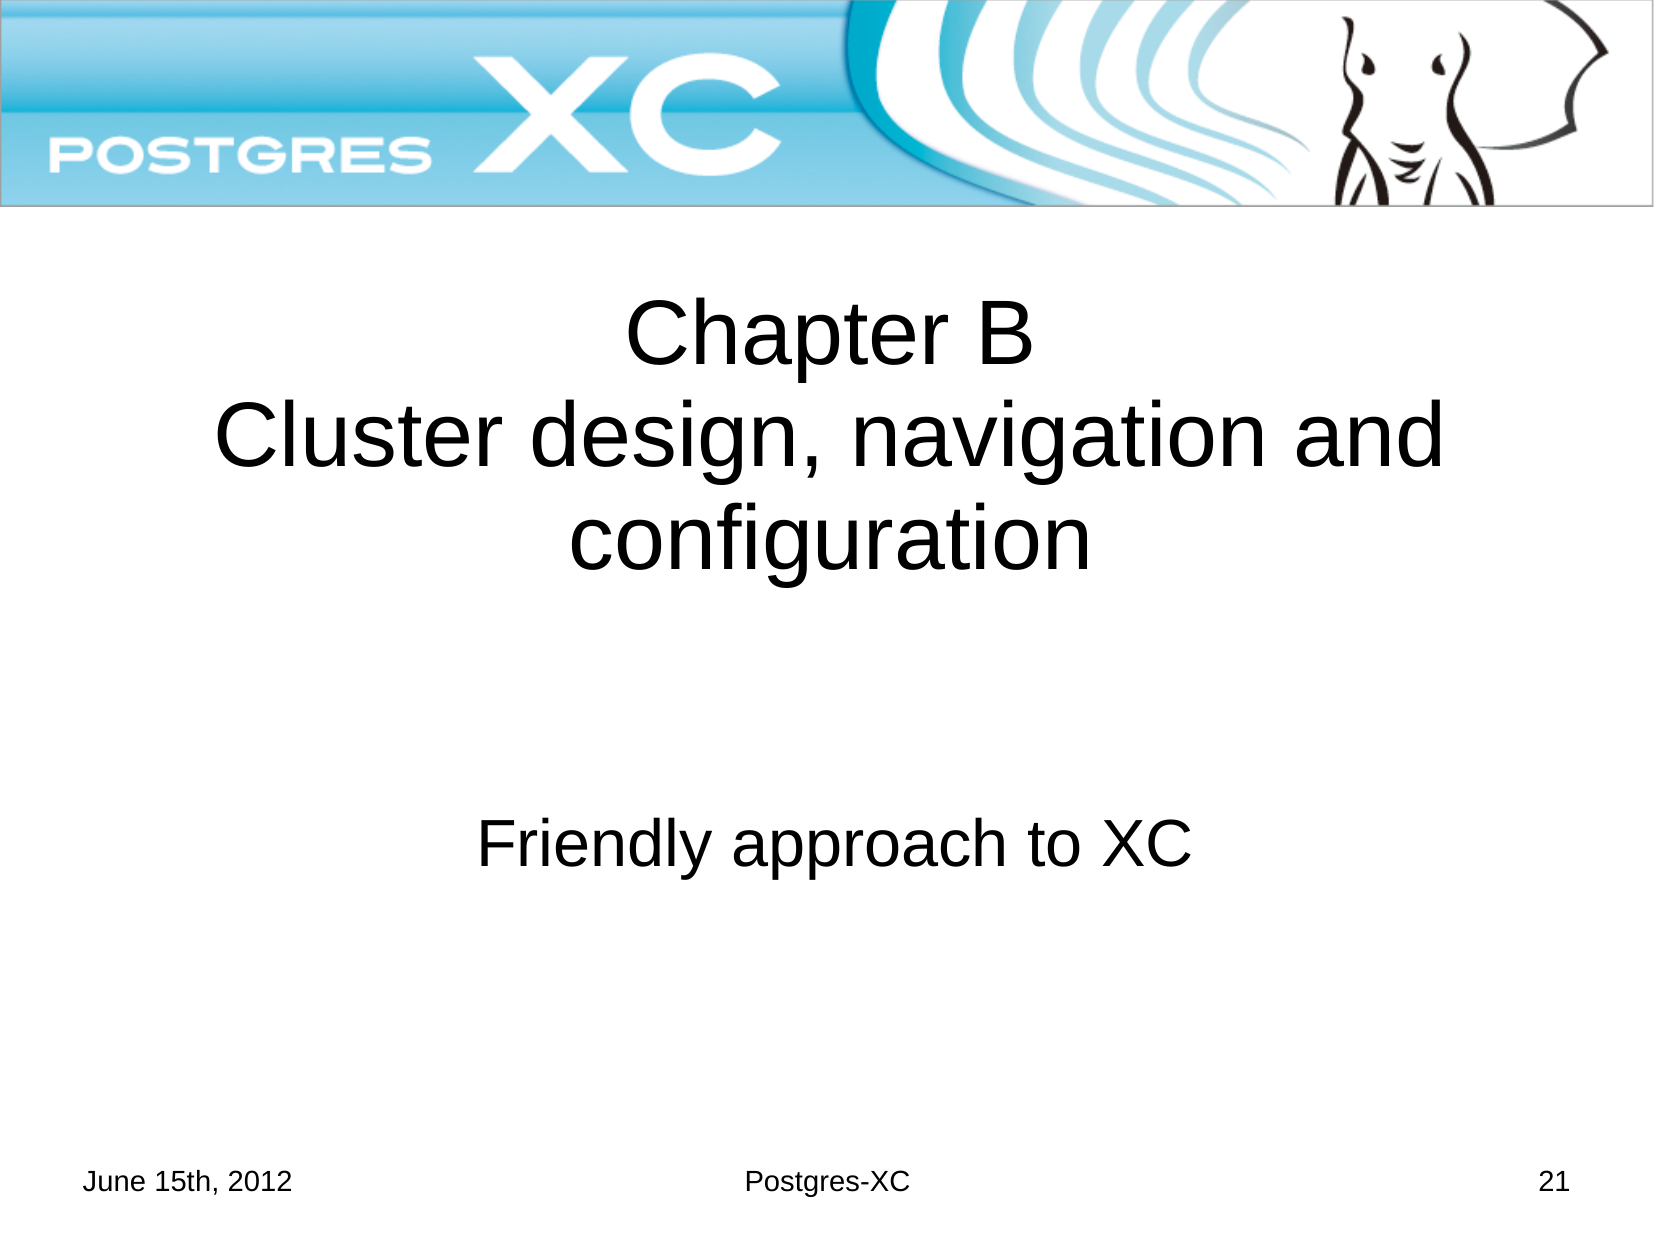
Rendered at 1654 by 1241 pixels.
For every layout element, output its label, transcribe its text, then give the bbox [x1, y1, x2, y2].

subtitle Friendly approach to XC [91, 585, 1580, 1101]
title Chapter B Cluster design, navigation and configuration [86, 281, 1576, 589]
picture [0, 0, 1654, 207]
